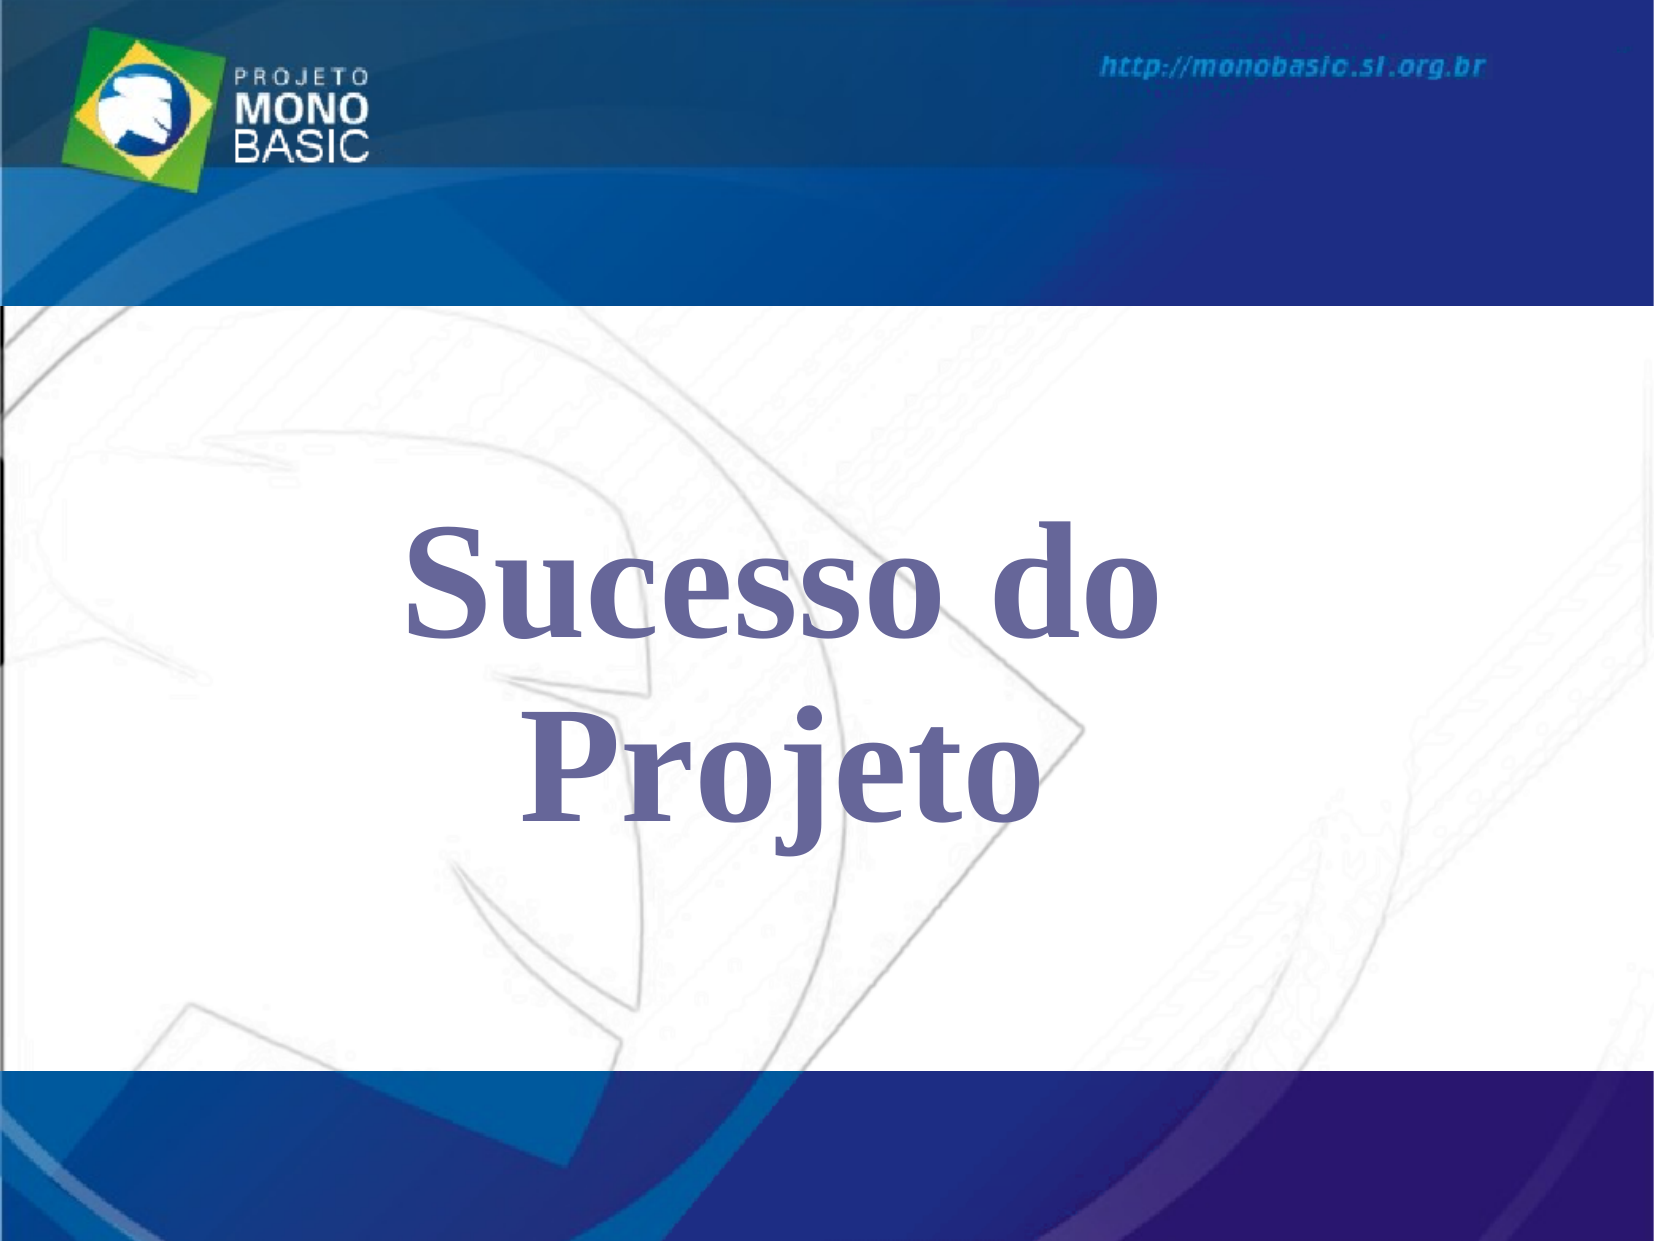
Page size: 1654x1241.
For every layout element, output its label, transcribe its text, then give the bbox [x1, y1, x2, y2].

picture [0, 0, 1654, 1241]
title Sucesso do Projeto [97, 455, 1510, 891]
